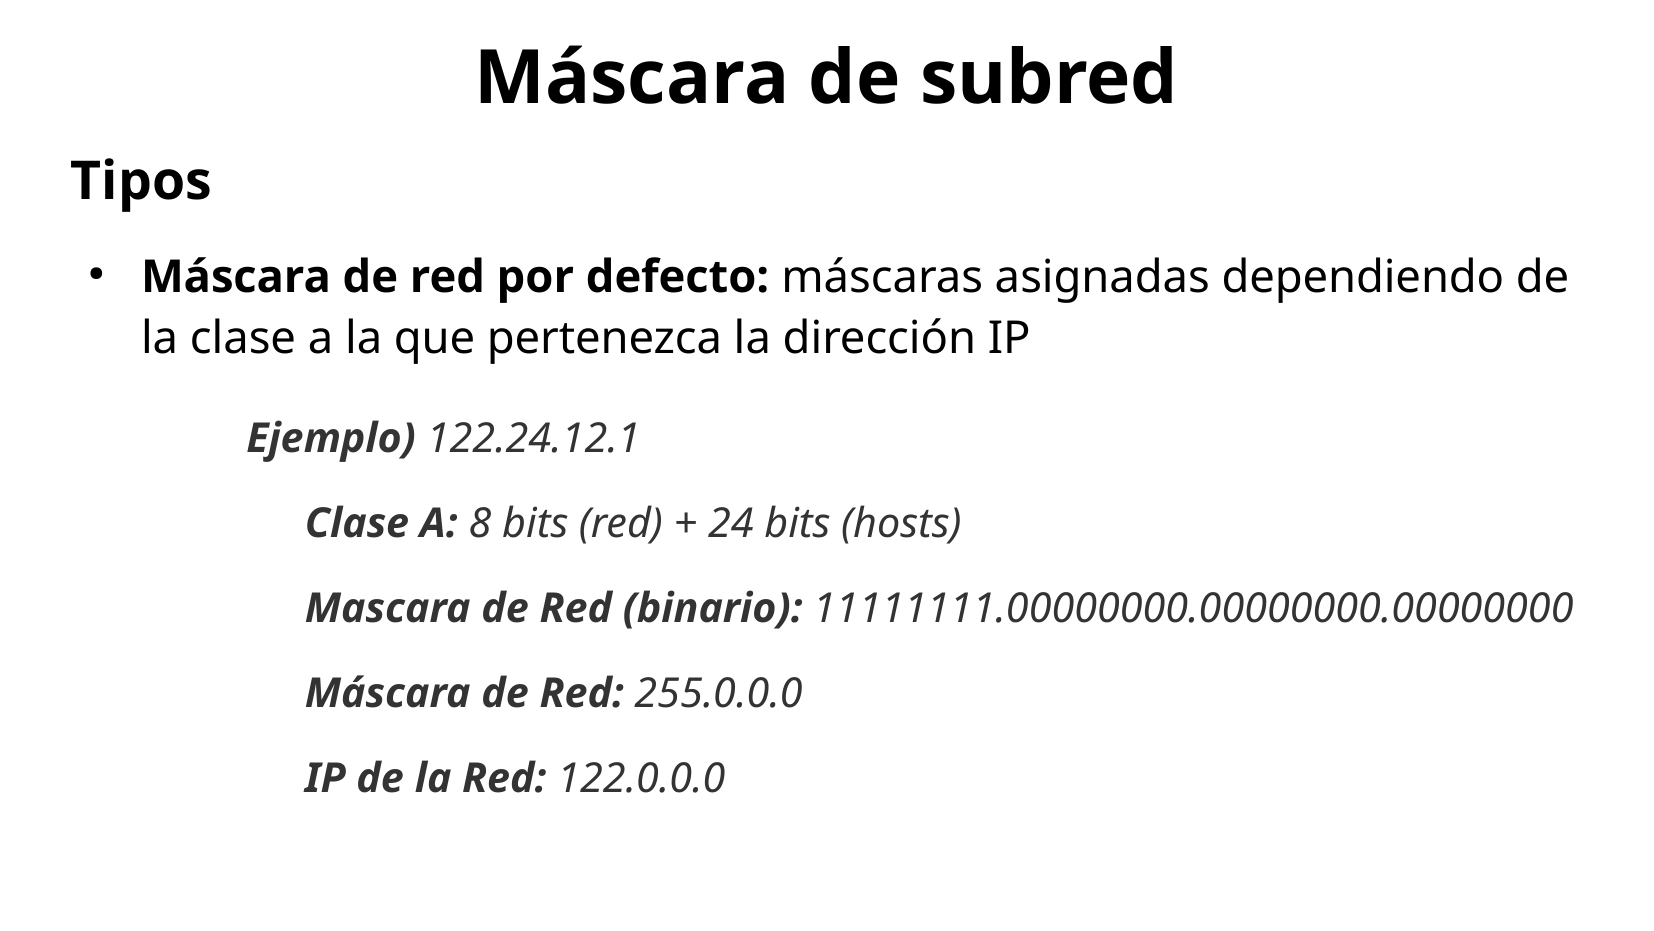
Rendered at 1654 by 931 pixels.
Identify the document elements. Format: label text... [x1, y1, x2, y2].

list Tipos Máscara de red por defecto: máscaras asignadas dependiendo de la clase a la que pertenezca la dirección IP Ejemplo) 122.24.12.1 Clase A: 8 bits (red) + 24 bits (hosts) Mascara de Red (binario): 11111111.00000000.00000000.00000000 Máscara de Red: 255.0.0.0 IP de la Red: 122.0.0.0 [70, 141, 1583, 821]
title Máscara de subred [82, 19, 1571, 130]
